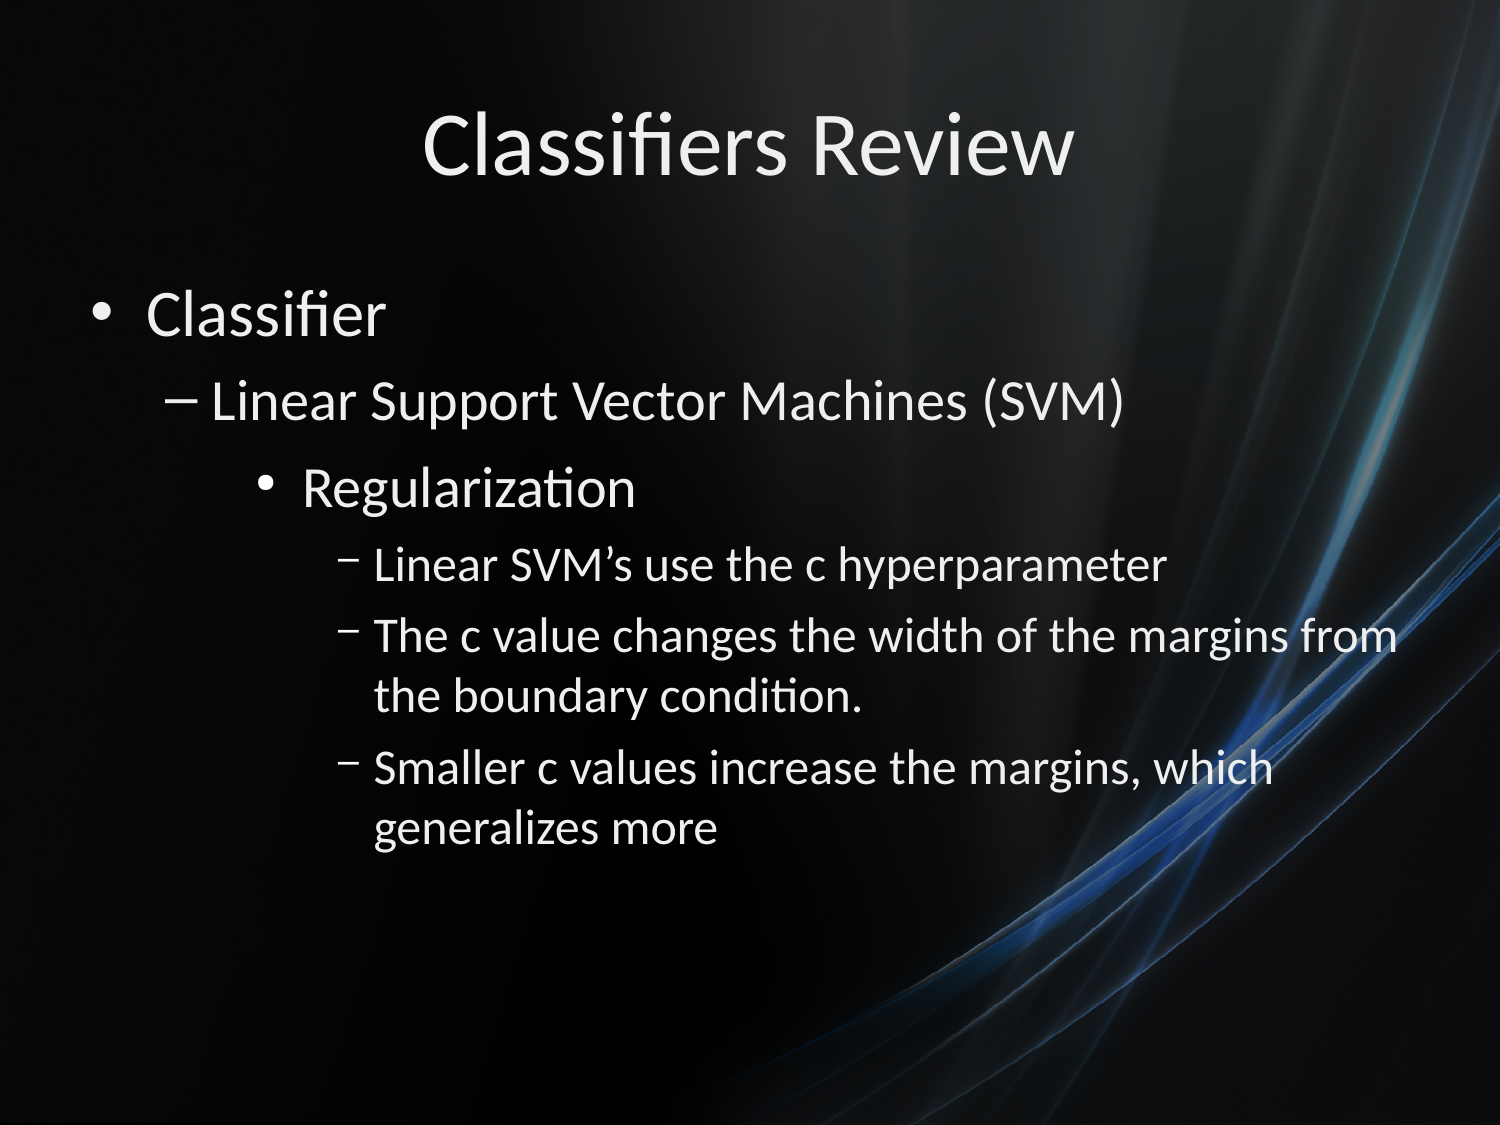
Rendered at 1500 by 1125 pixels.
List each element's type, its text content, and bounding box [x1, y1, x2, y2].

picture [0, 0, 1500, 1125]
list Classifier Linear Support Vector Machines (SVM) Regularization Linear SVM’s use the c hyperparameter The c value changes the width of the margins from the boundary condition. Smaller c values increase the margins, which generalizes more [75, 262, 1425, 1005]
title Classifiers Review [75, 45, 1425, 233]
